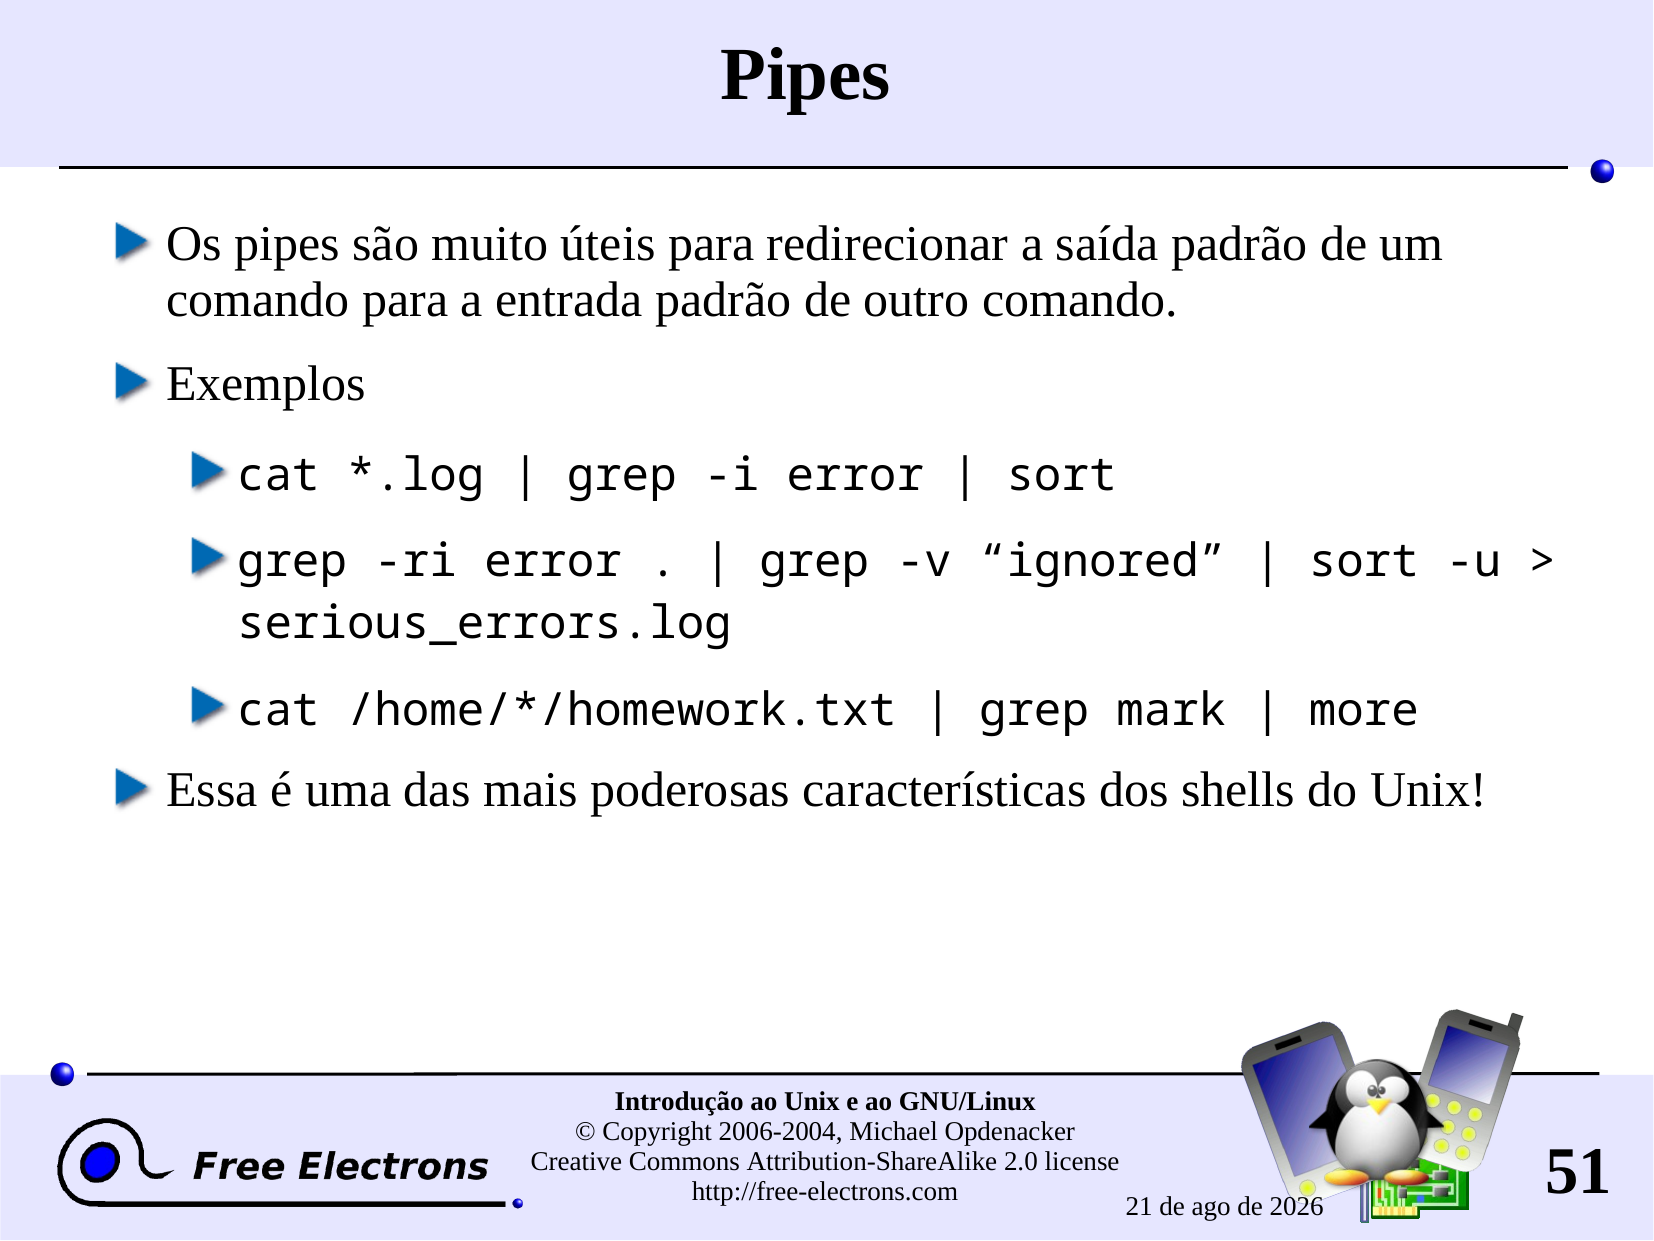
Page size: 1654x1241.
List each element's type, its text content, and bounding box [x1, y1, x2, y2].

picture [50, 1107, 527, 1216]
list Os pipes são muito úteis para redirecionar a saída padrão de um comando para a entrada padrão de outro comando. Exemplos cat *.log | grep -i error | sort grep -ri error . | grep -v “ignored” | sort -u > serious_errors.log cat /home/*/homework.txt | grep mark | more Essa é uma das mais poderosas características dos shells do Unix! [95, 216, 1570, 1066]
picture [1286, 1198, 1293, 1214]
picture [1231, 1066, 1521, 1241]
title Pipes [60, 25, 1551, 124]
